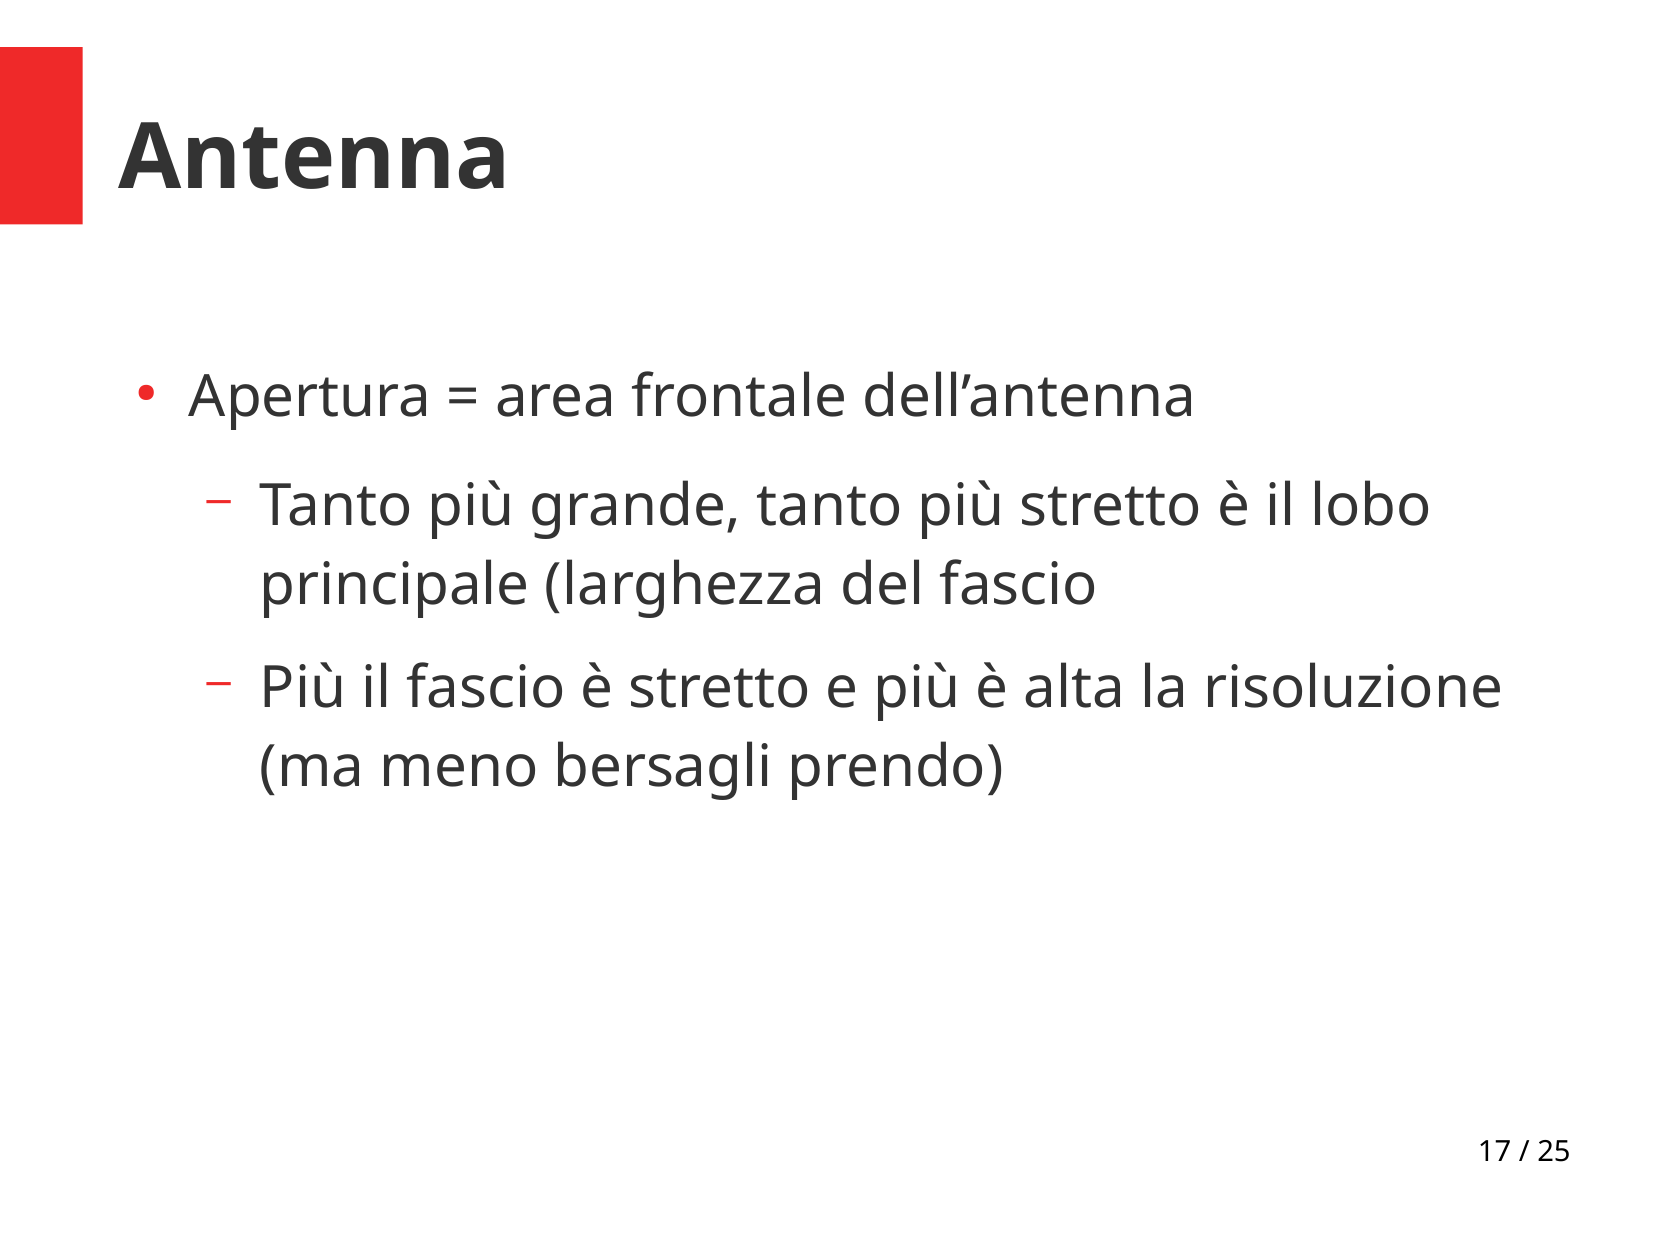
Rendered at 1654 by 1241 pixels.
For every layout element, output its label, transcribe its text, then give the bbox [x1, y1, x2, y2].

list Apertura = area frontale dell’antenna Tanto più grande, tanto più stretto è il lobo principale (larghezza del fascio Più il fascio è stretto e più è alta la risoluzione (ma meno bersagli prendo) [118, 354, 1536, 1074]
title Antenna [118, 49, 1571, 257]
